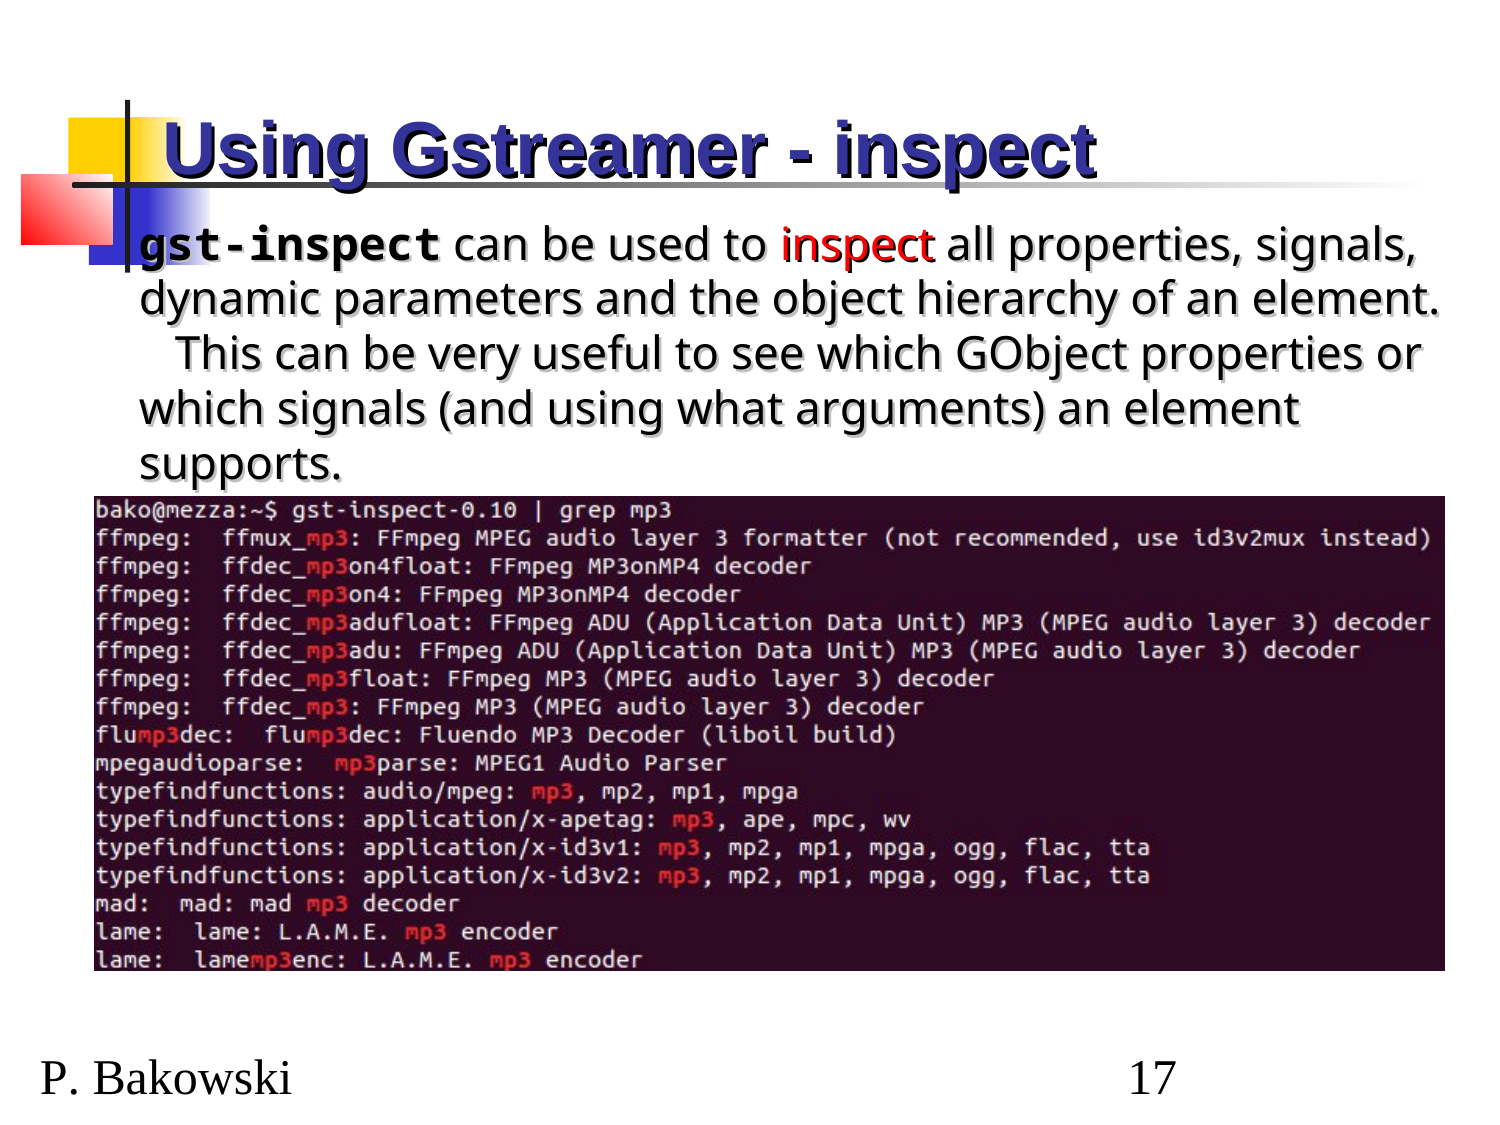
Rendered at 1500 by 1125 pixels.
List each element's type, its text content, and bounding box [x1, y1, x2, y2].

title Using Gstreamer - inspect [147, 92, 1394, 206]
picture [94, 496, 1445, 971]
text_box gst-inspect can be used to inspect all properties, signals, dynamic parameters and the object hierarchy of an element. This can be very useful to see which GObject properties or which signals (and using what arguments) an element supports. [124, 206, 1471, 542]
